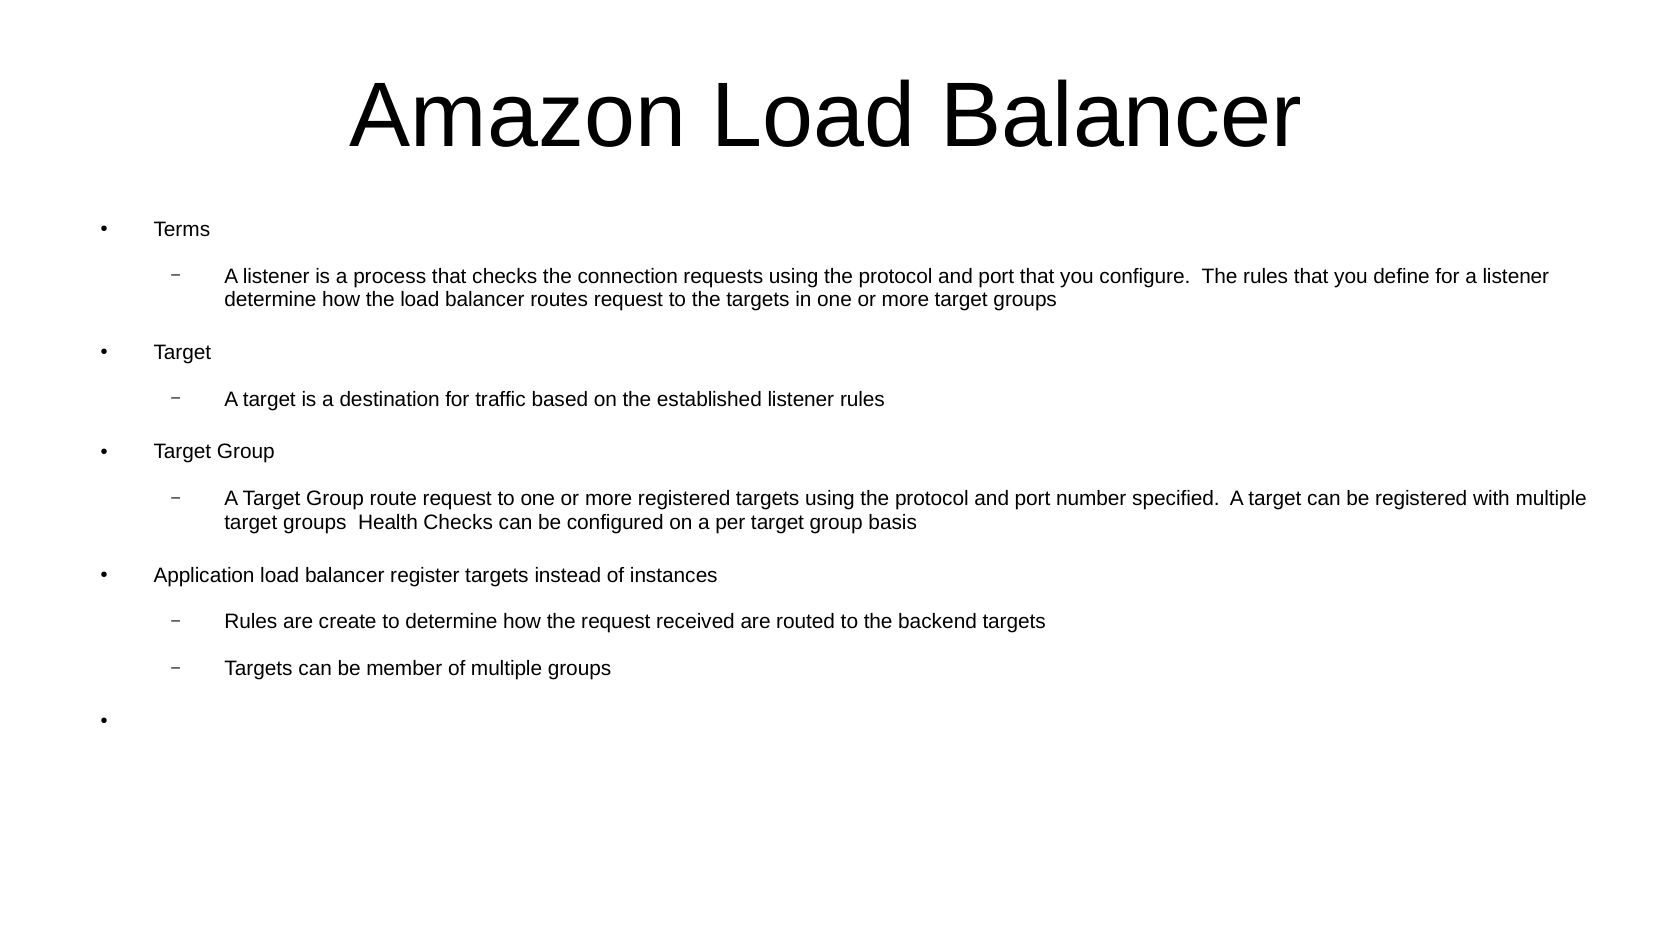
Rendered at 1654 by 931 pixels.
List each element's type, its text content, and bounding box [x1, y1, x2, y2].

list Terms A listener is a process that checks the connection requests using the protocol and port that you configure. The rules that you define for a listener determine how the load balancer routes request to the targets in one or more target groups Target A target is a destination for traffic based on the established listener rules Target Group A Target Group route request to one or more registered targets using the protocol and port number specified. A target can be registered with multiple target groups Health Checks can be configured on a per target group basis Application load balancer register targets instead of instances Rules are create to determine how the request received are routed to the backend targets Targets can be member of multiple groups [82, 217, 1621, 901]
title Amazon Load Balancer [82, 37, 1571, 193]
